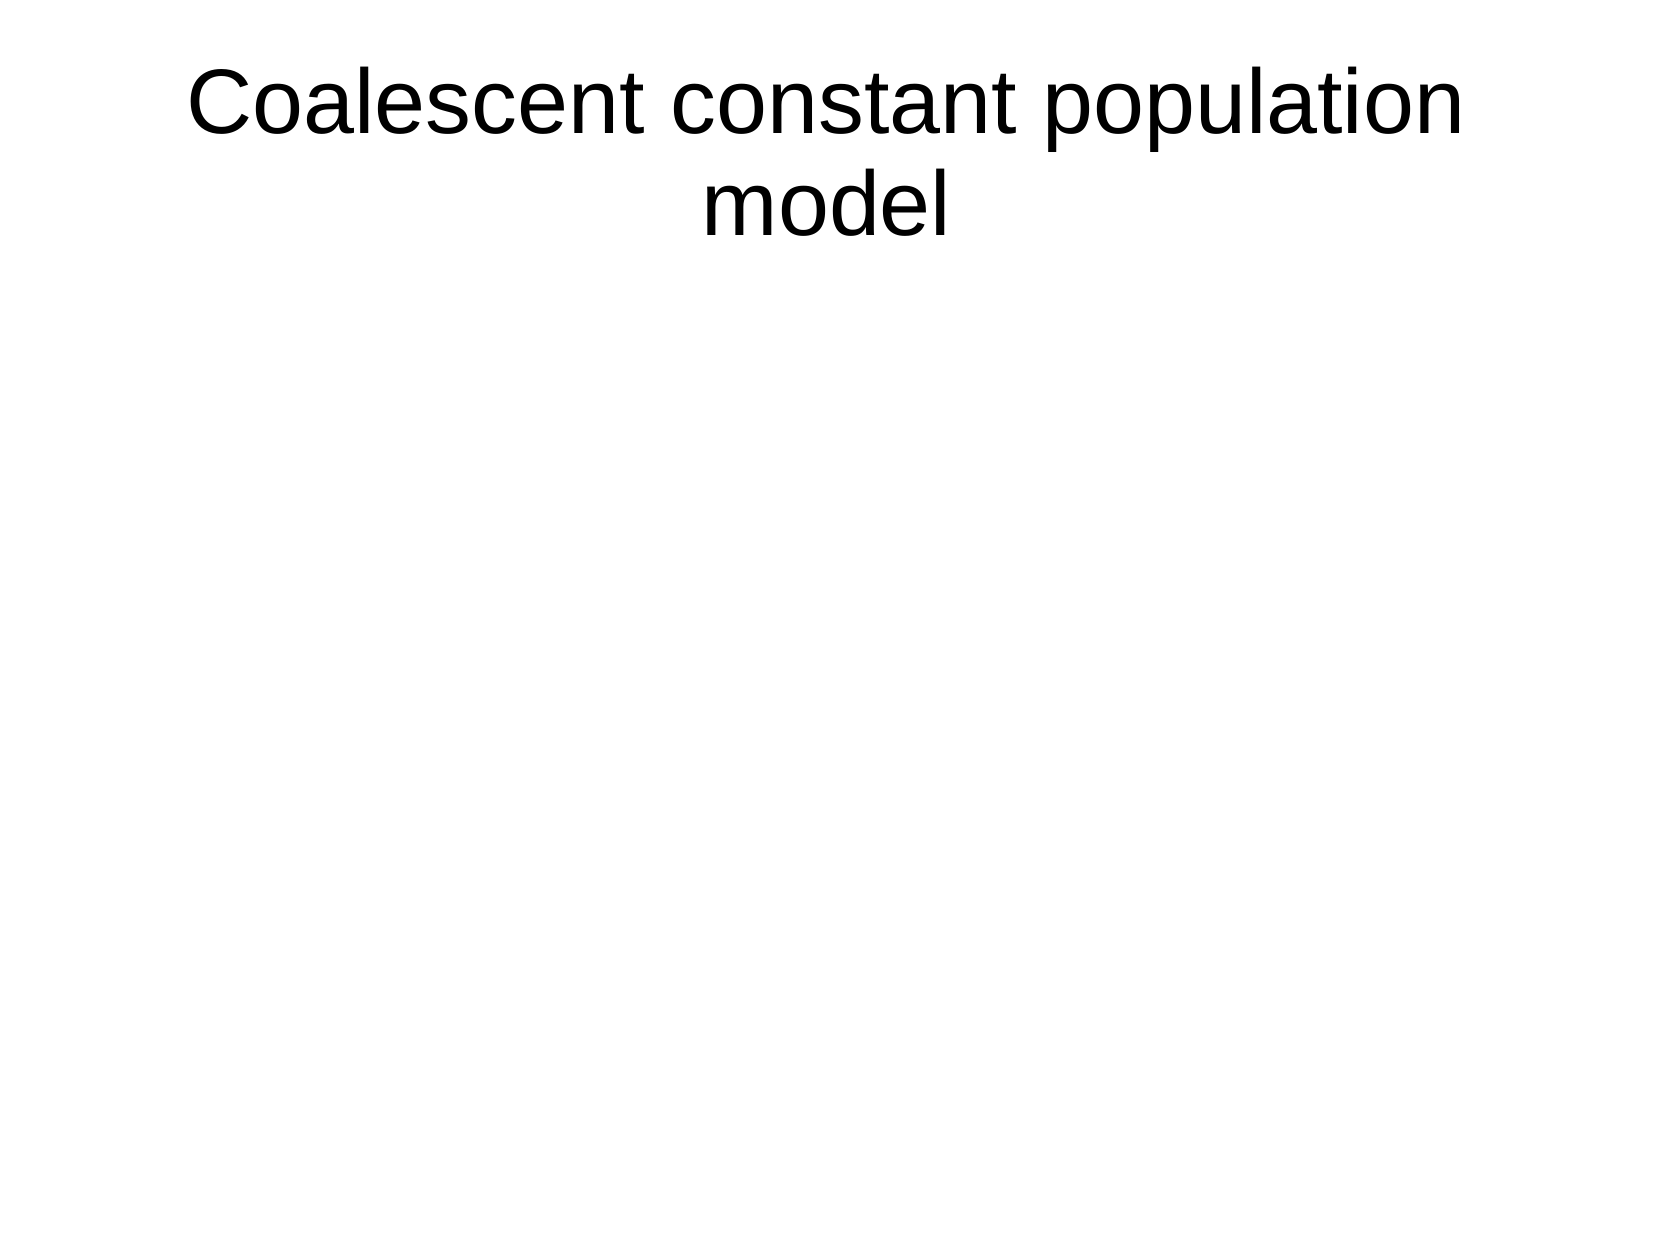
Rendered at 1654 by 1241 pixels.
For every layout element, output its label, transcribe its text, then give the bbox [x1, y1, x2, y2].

title Coalescent constant population model [82, 49, 1571, 257]
